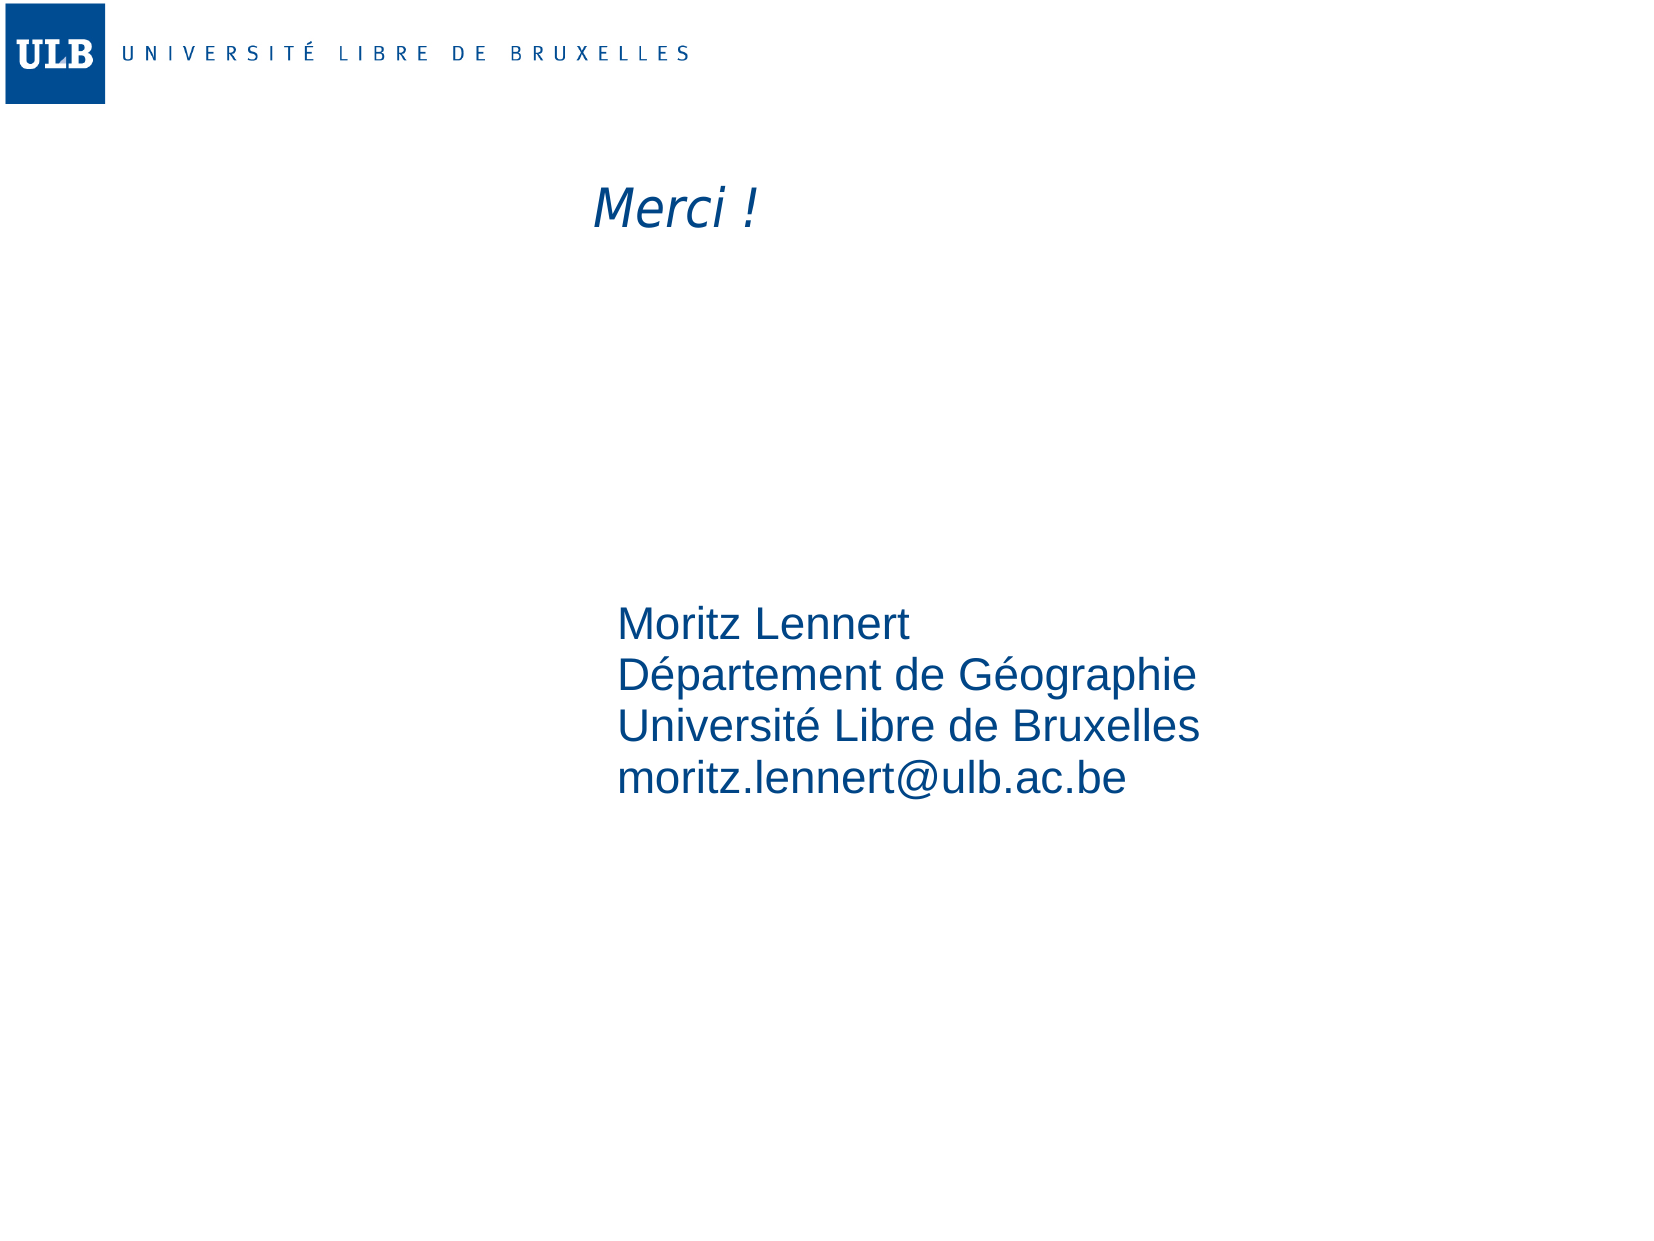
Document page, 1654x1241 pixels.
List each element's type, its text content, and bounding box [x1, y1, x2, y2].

picture [0, 0, 700, 107]
text_box Moritz Lennert Département de Géographie Université Libre de Bruxelles moritz.lennert@ulb.ac.be [602, 590, 1548, 811]
text_box Merci ! [578, 170, 1264, 249]
